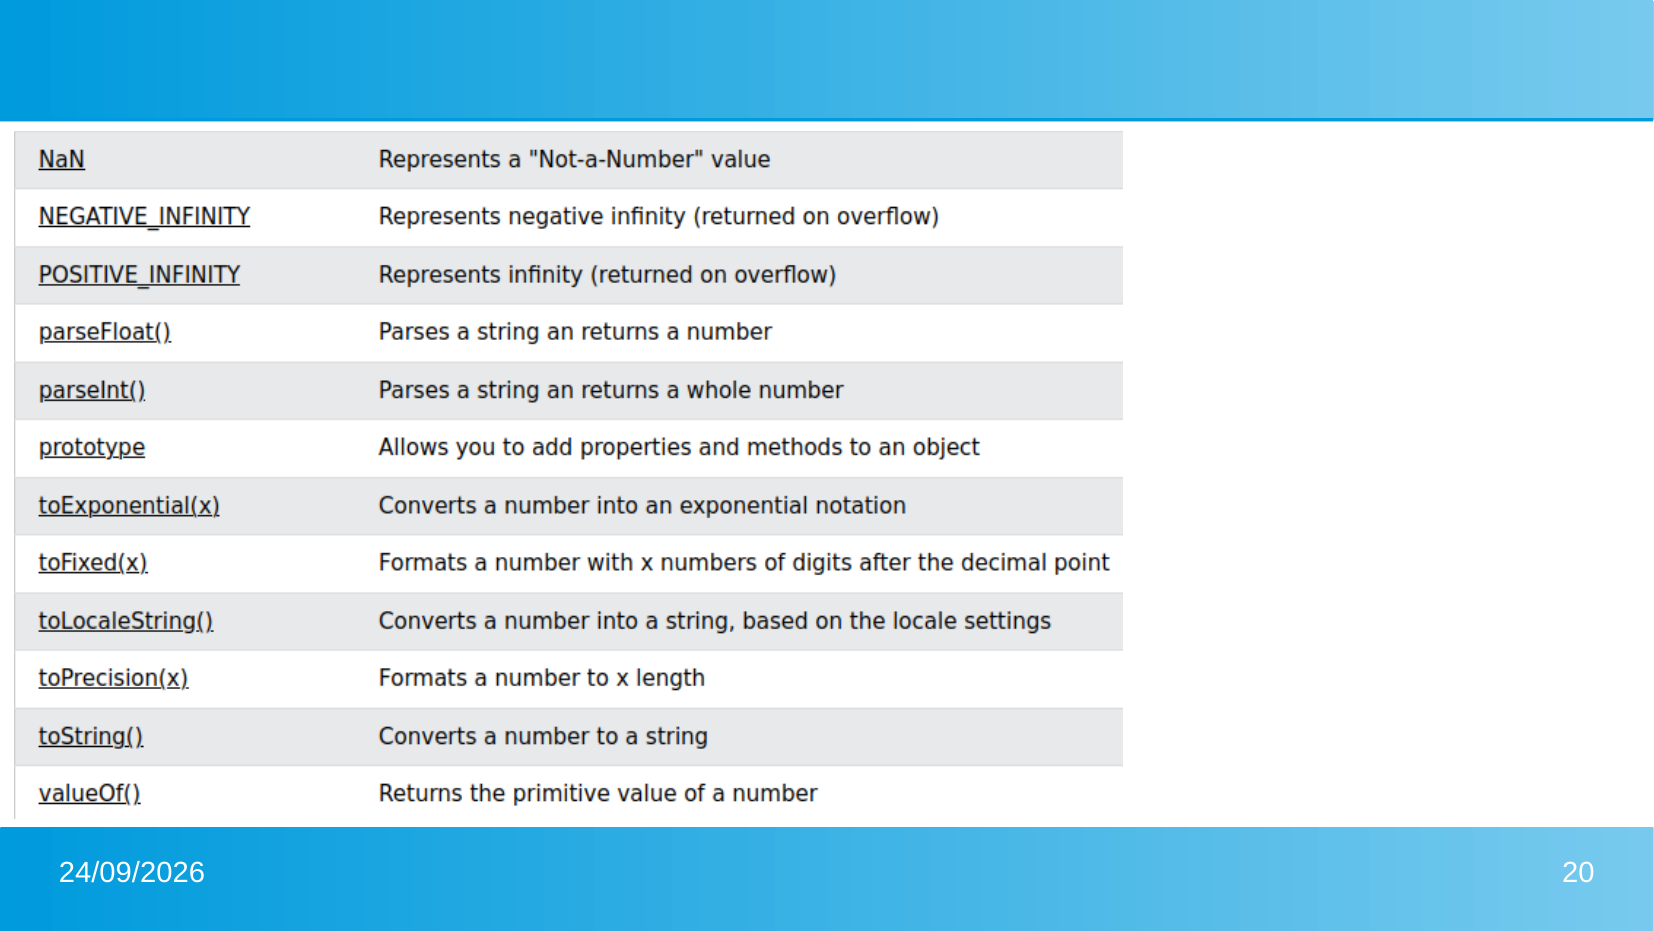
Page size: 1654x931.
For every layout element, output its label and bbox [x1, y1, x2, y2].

picture [14, 131, 1123, 819]
